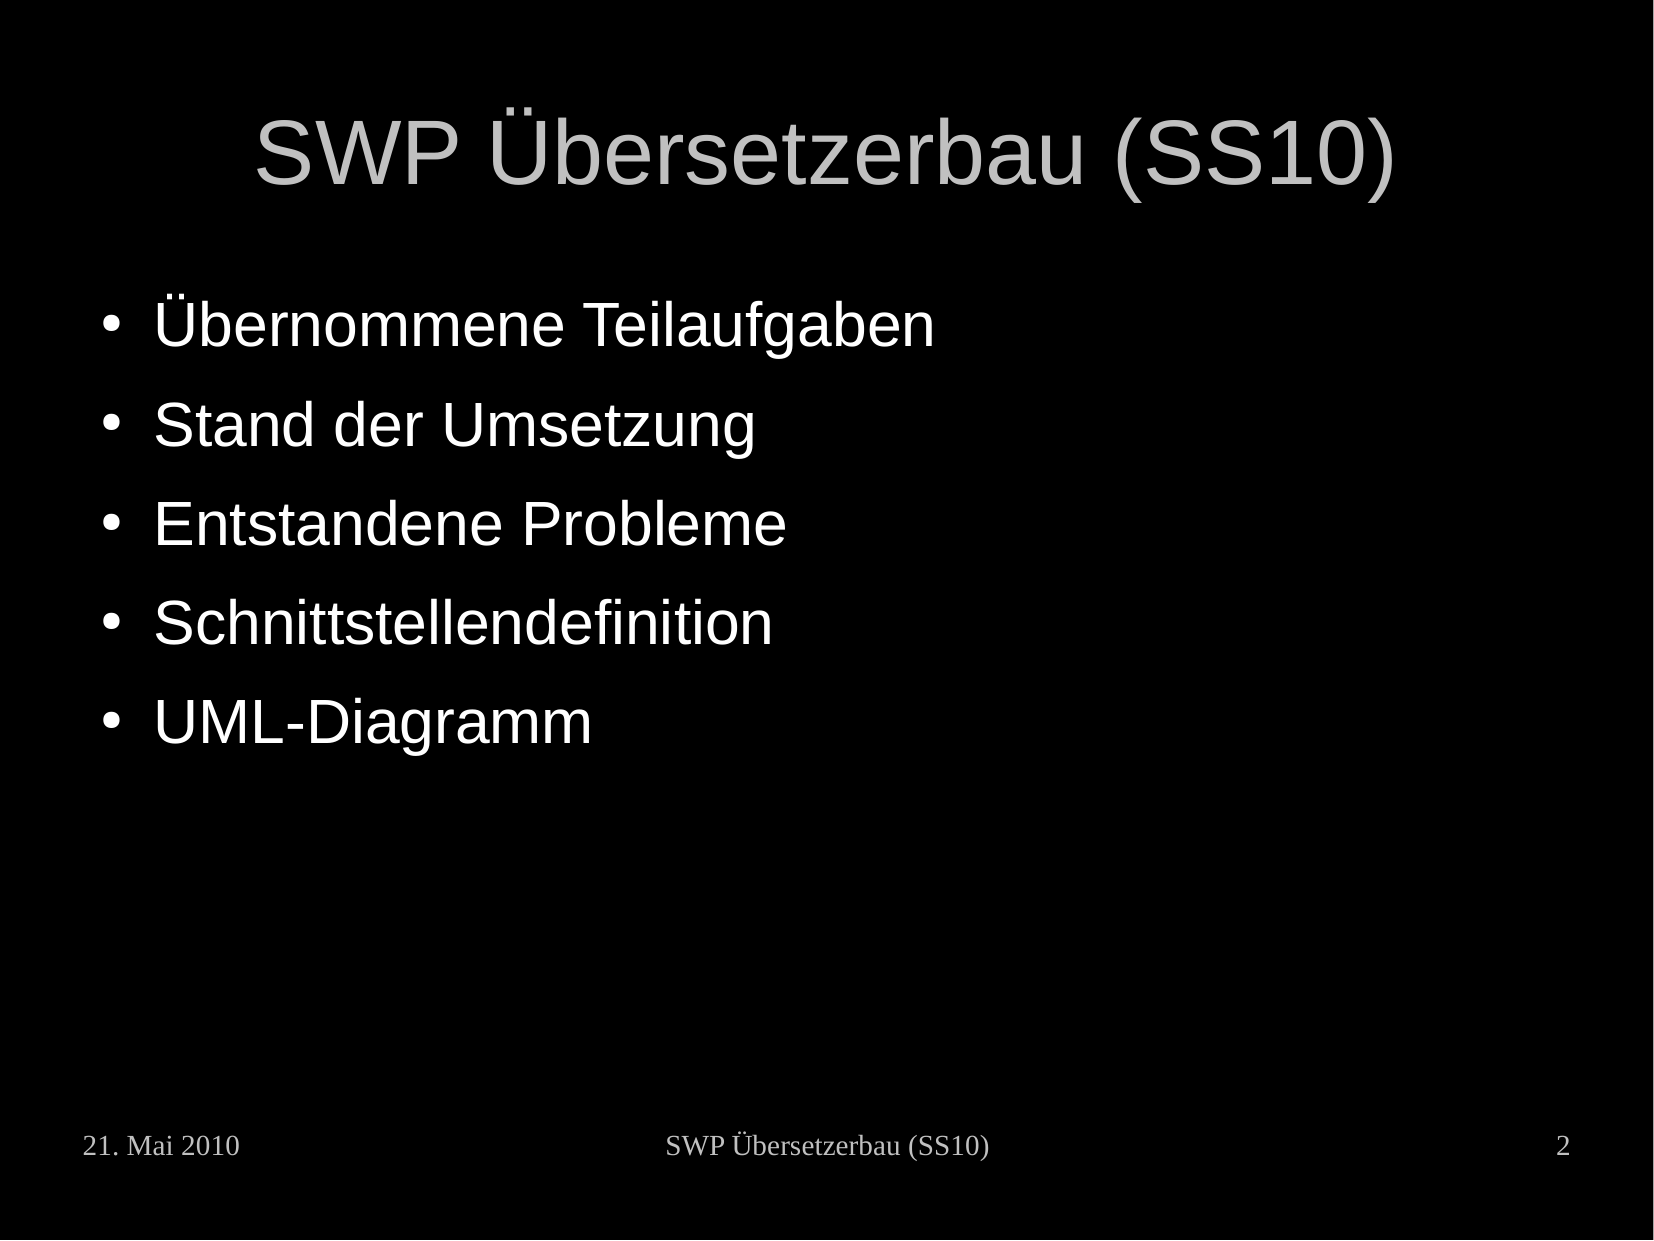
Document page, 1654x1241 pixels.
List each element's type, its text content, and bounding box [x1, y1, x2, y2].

list Übernommene Teilaufgaben Stand der Umsetzung Entstandene Probleme Schnittstellendefinition UML-Diagramm [82, 290, 1571, 1109]
title SWP Übersetzerbau (SS10) [82, 49, 1571, 257]
